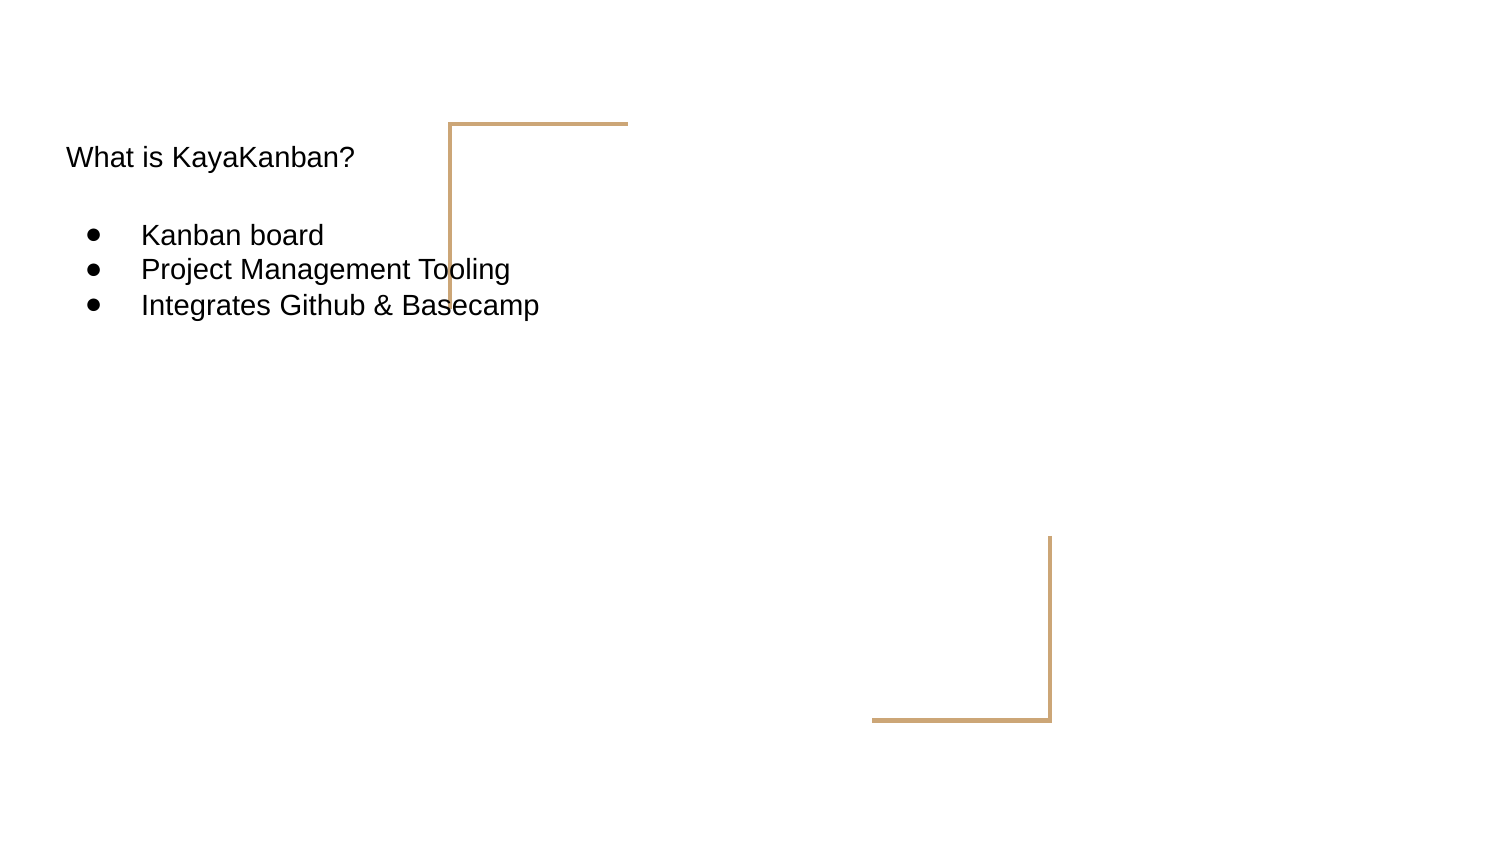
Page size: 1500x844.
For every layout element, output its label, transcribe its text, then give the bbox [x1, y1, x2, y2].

title What is KayaKanban? [51, 51, 1449, 189]
list Kanban board Project Management Tooling Integrates Github & Basecamp [51, 200, 1449, 752]
